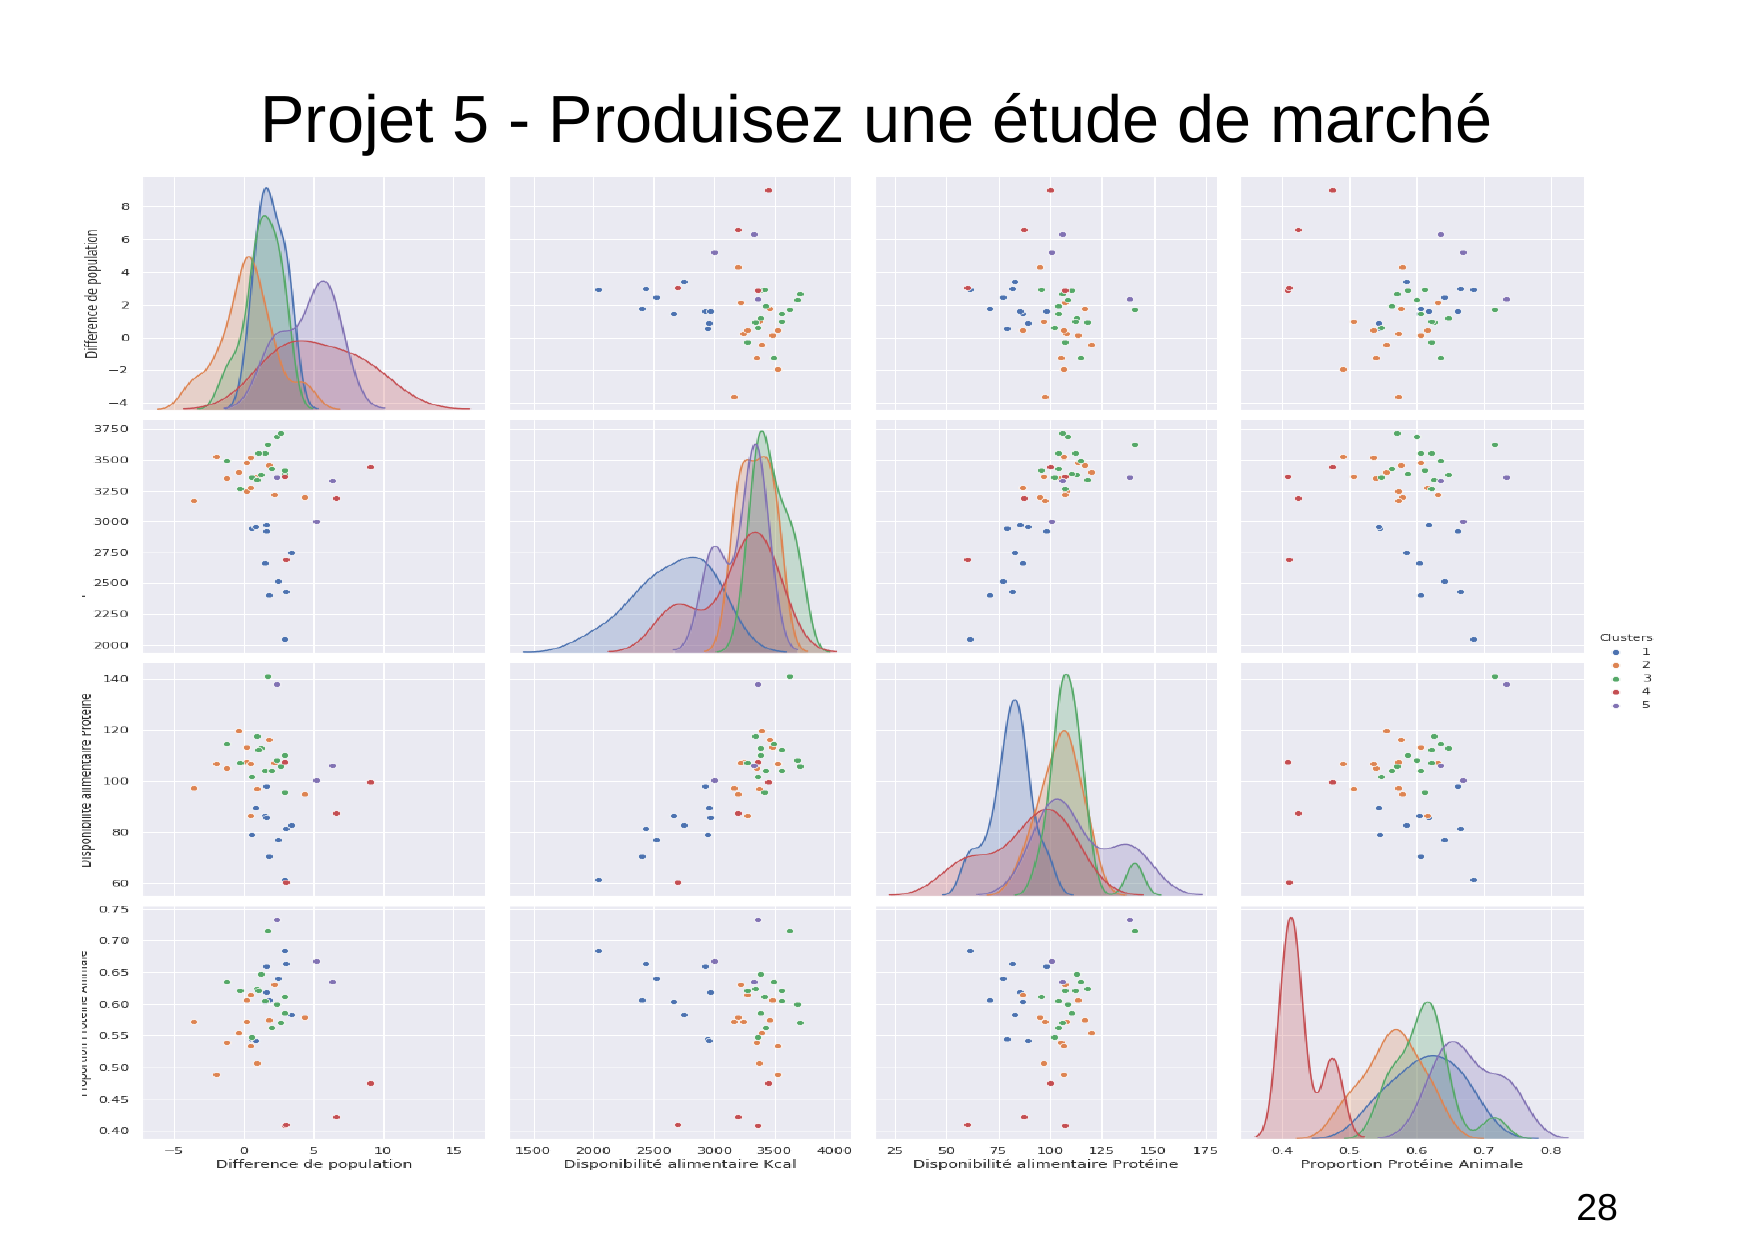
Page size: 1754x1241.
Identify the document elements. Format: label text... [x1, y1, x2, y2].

text_box <numéro> [1561, 1178, 1754, 1241]
title Projet 5 - Produisez une étude de marché [140, 48, 1614, 173]
picture [82, 173, 1666, 1170]
